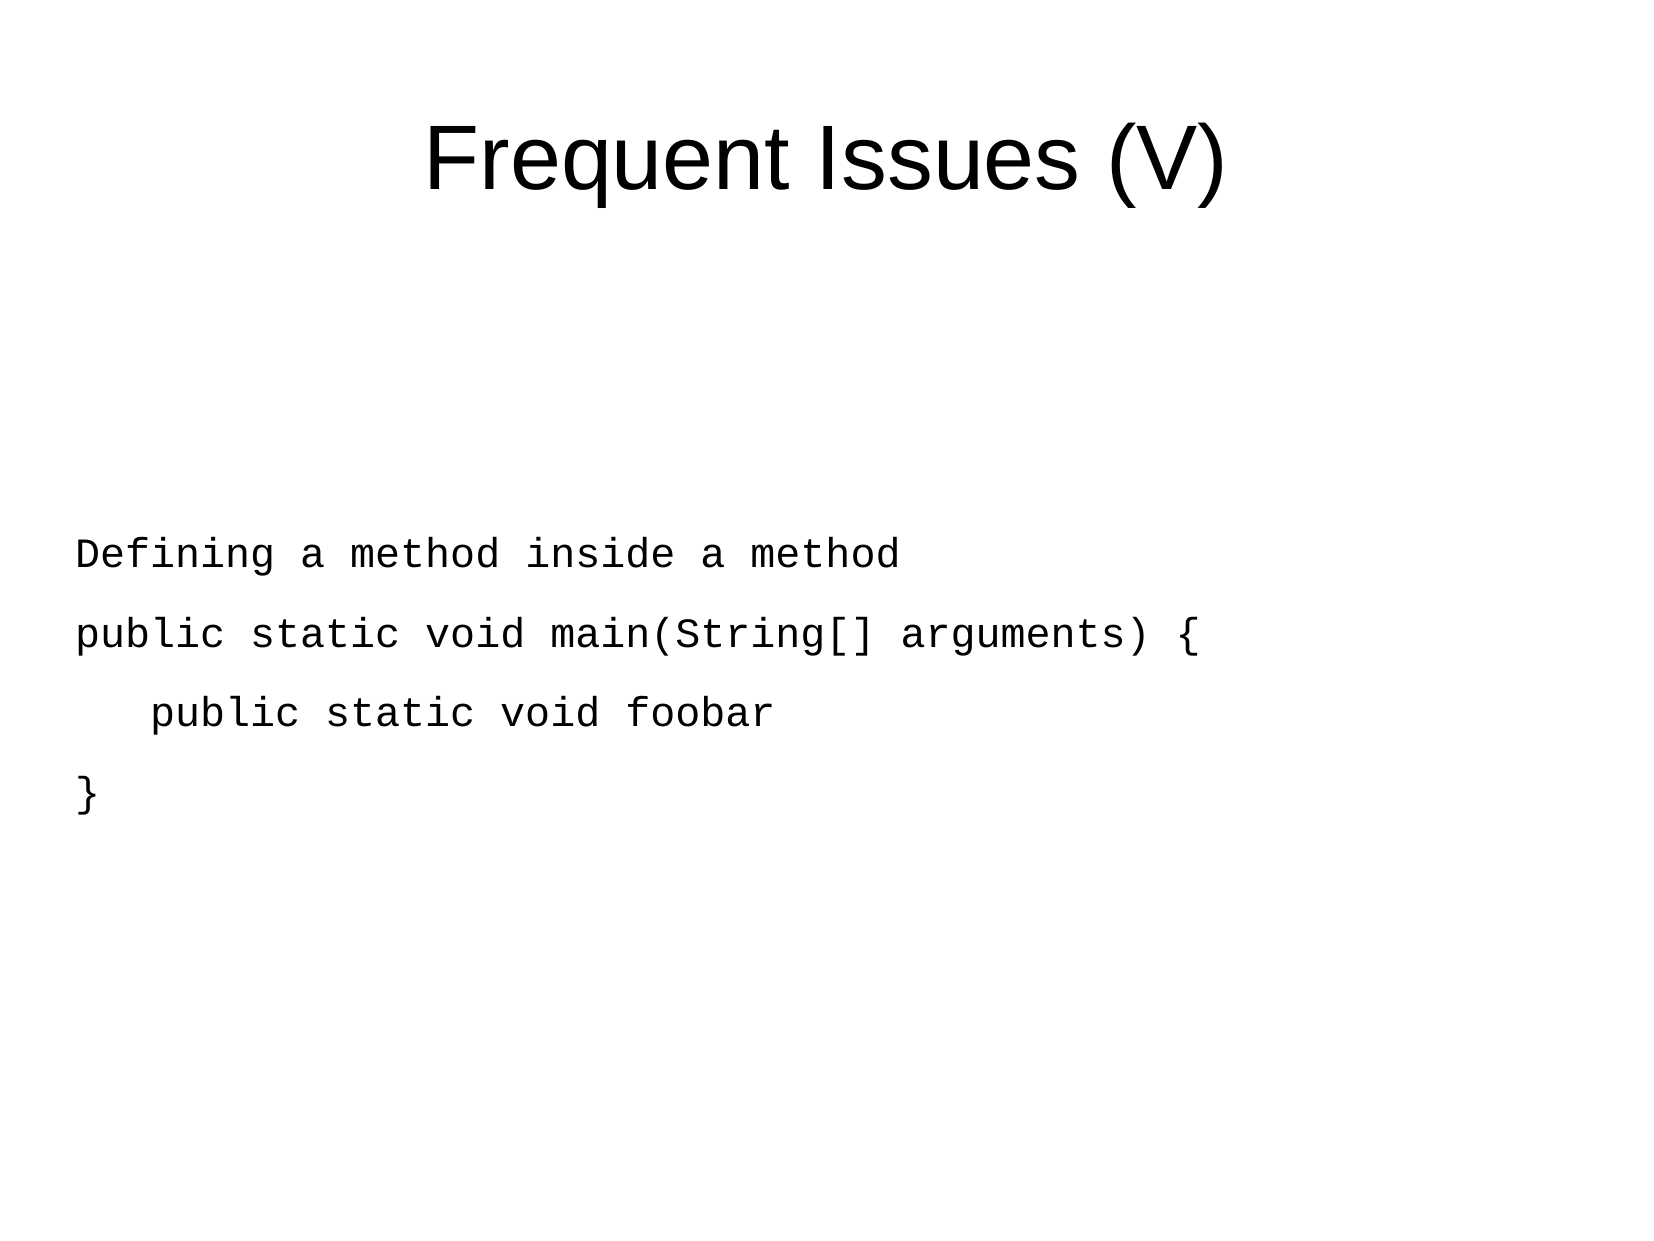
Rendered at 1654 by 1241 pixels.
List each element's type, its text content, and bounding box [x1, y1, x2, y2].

subtitle Defining a method inside a method public static void main(String[] arguments) { public static void foobar } [75, 150, 1564, 1191]
title Frequent Issues (V) [82, 56, 1571, 250]
